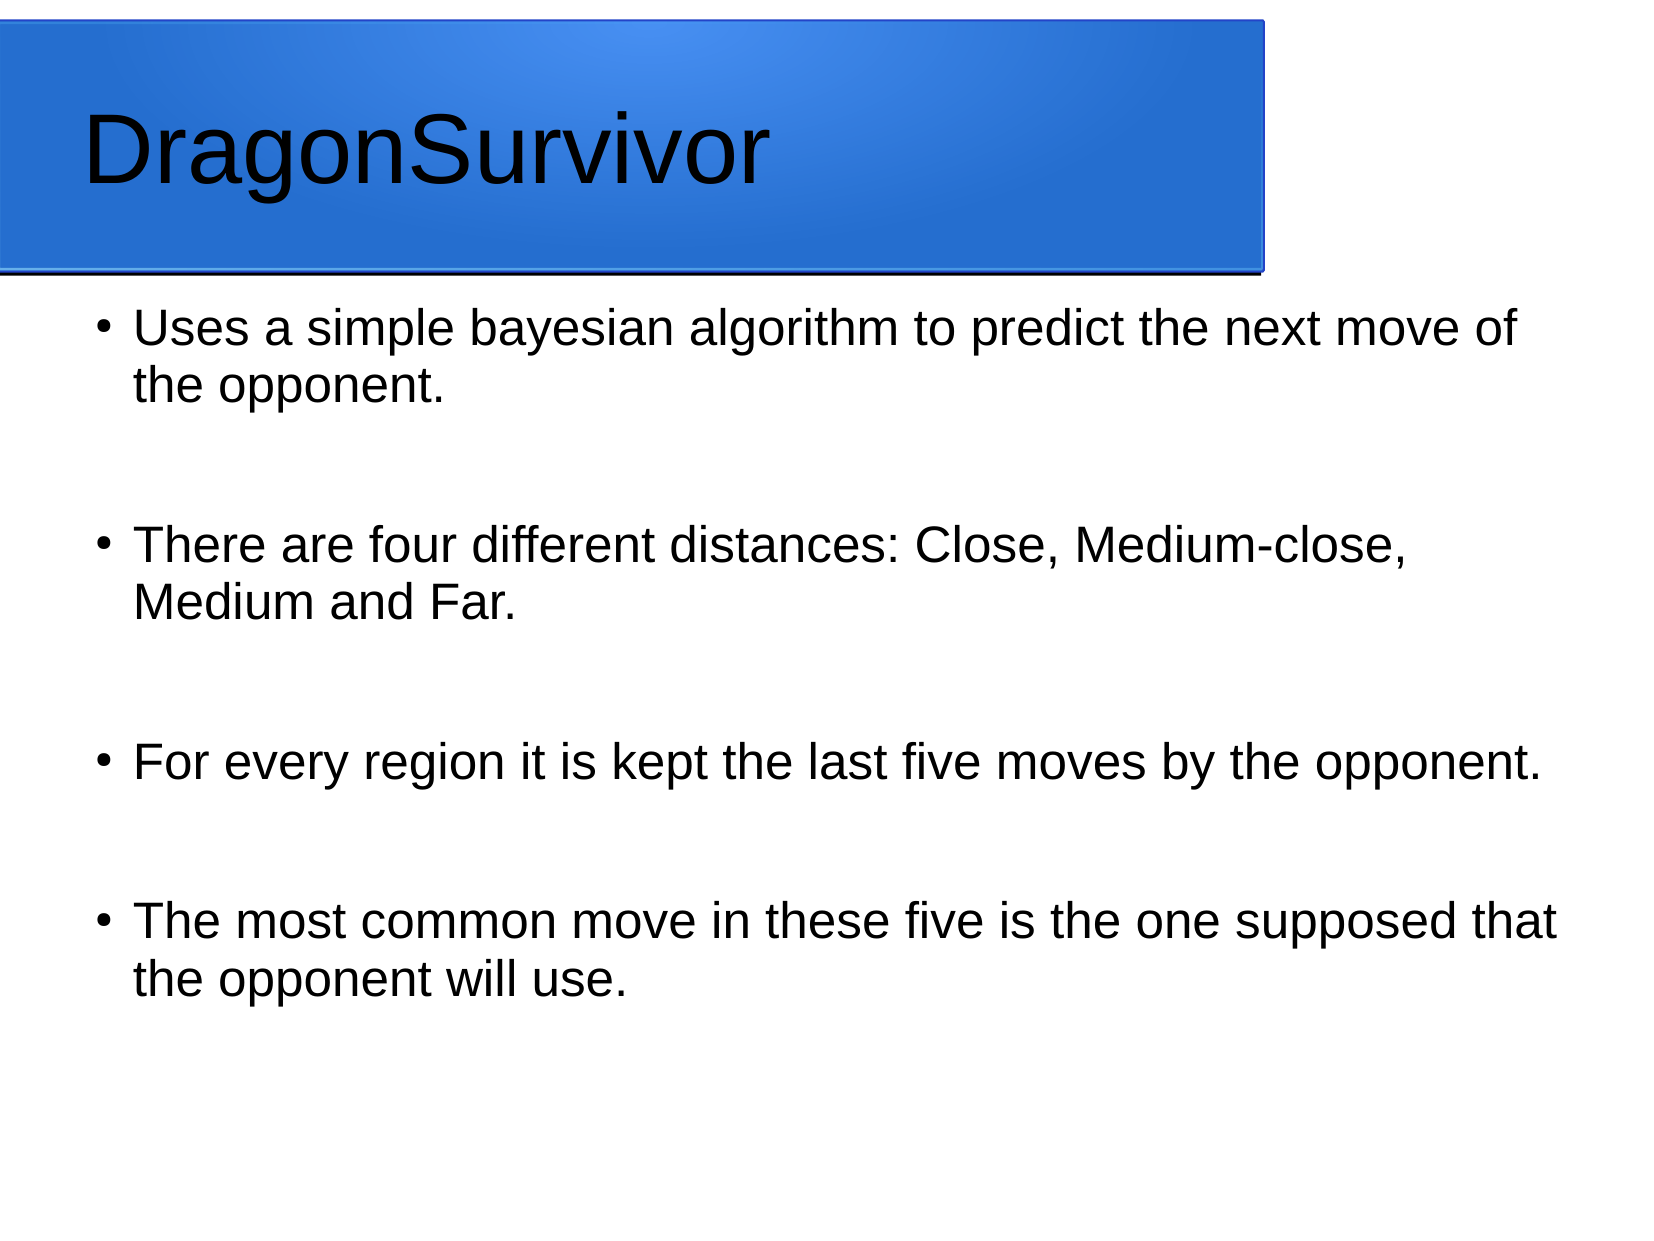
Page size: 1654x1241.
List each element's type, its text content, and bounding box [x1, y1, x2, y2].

title DragonSurvivor [82, 47, 1235, 252]
list Uses a simple bayesian algorithm to predict the next move of the opponent. There are four different distances: Close, Medium-close, Medium and Far. For every region it is kept the last five moves by the opponent. The most common move in these five is the one supposed that the opponent will use. [82, 299, 1571, 1019]
